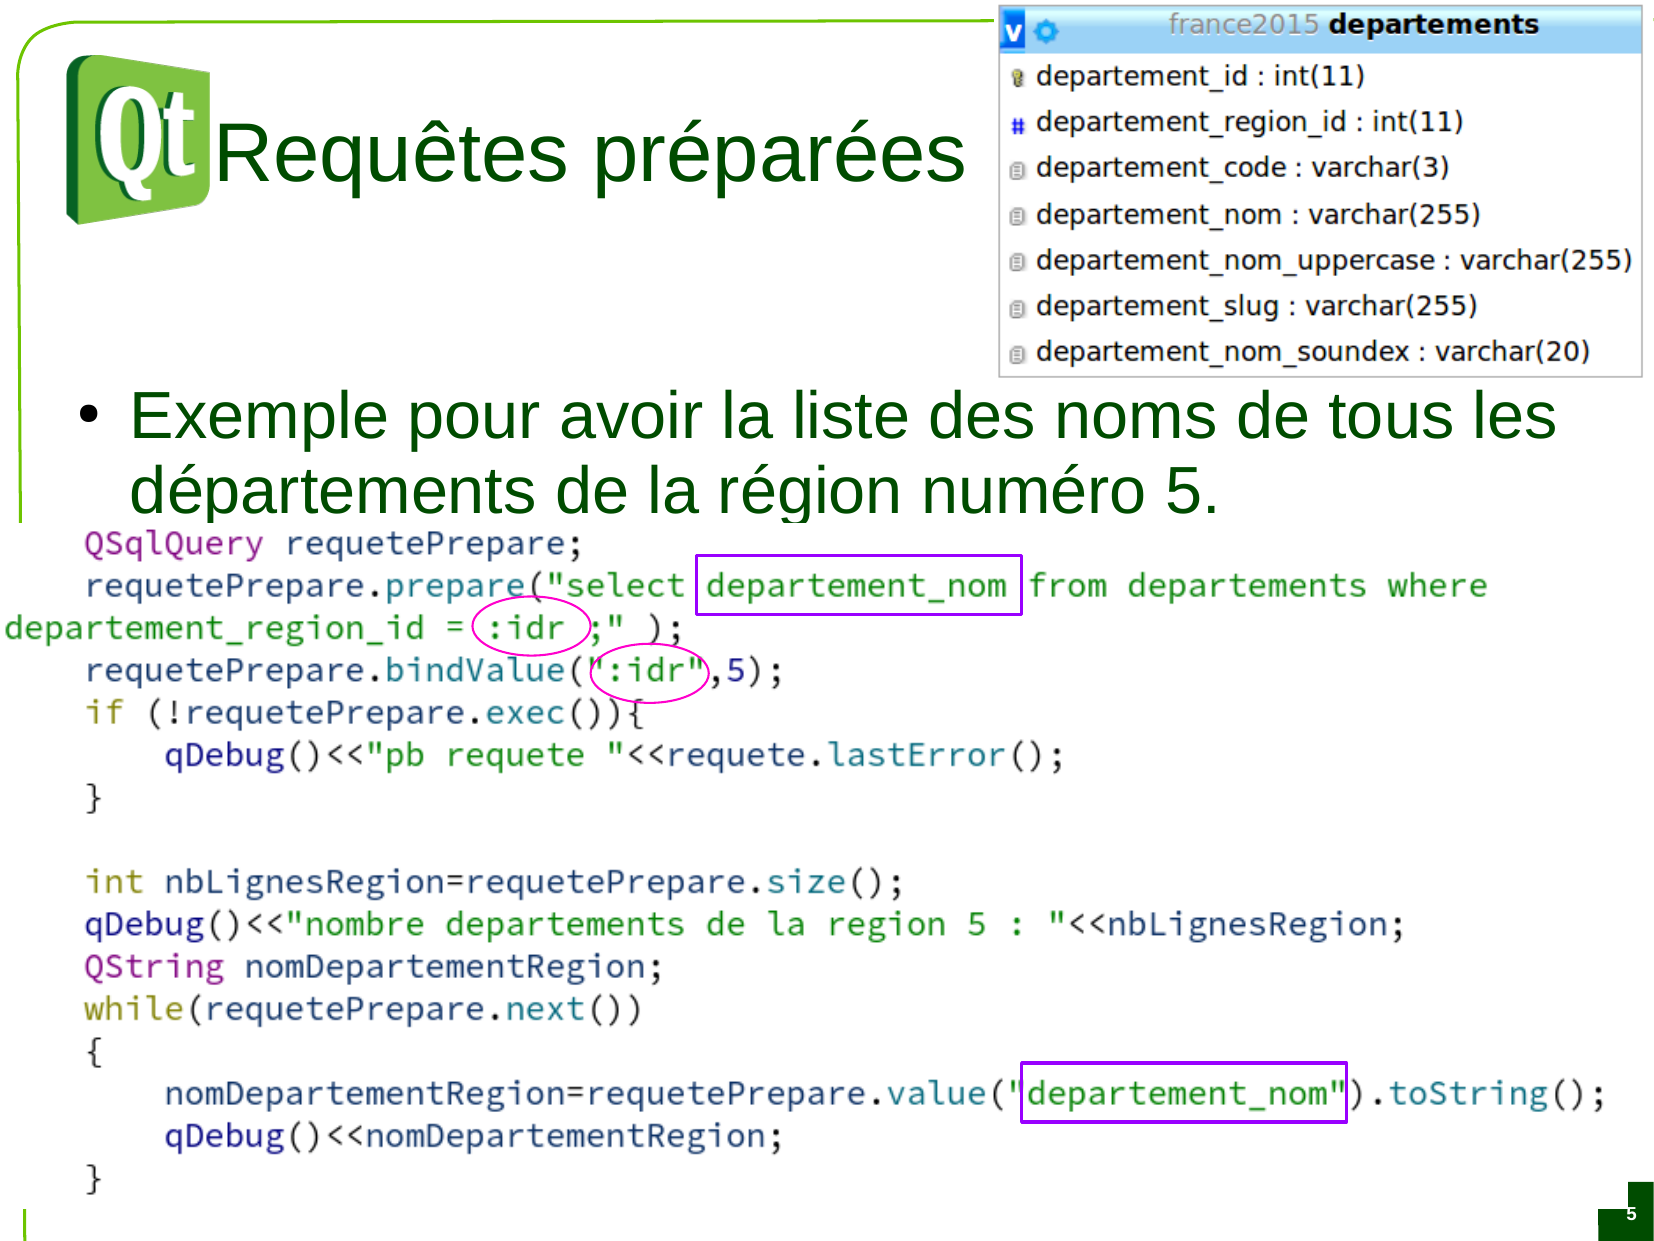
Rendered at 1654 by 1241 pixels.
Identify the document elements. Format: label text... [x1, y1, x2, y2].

list Exemple pour avoir la liste des noms de tous les départements de la région numéro 5. [59, 377, 1582, 523]
picture [994, 0, 1654, 384]
picture [66, 55, 206, 225]
title Requêtes préparées [206, 0, 975, 307]
picture [0, 523, 1628, 1209]
